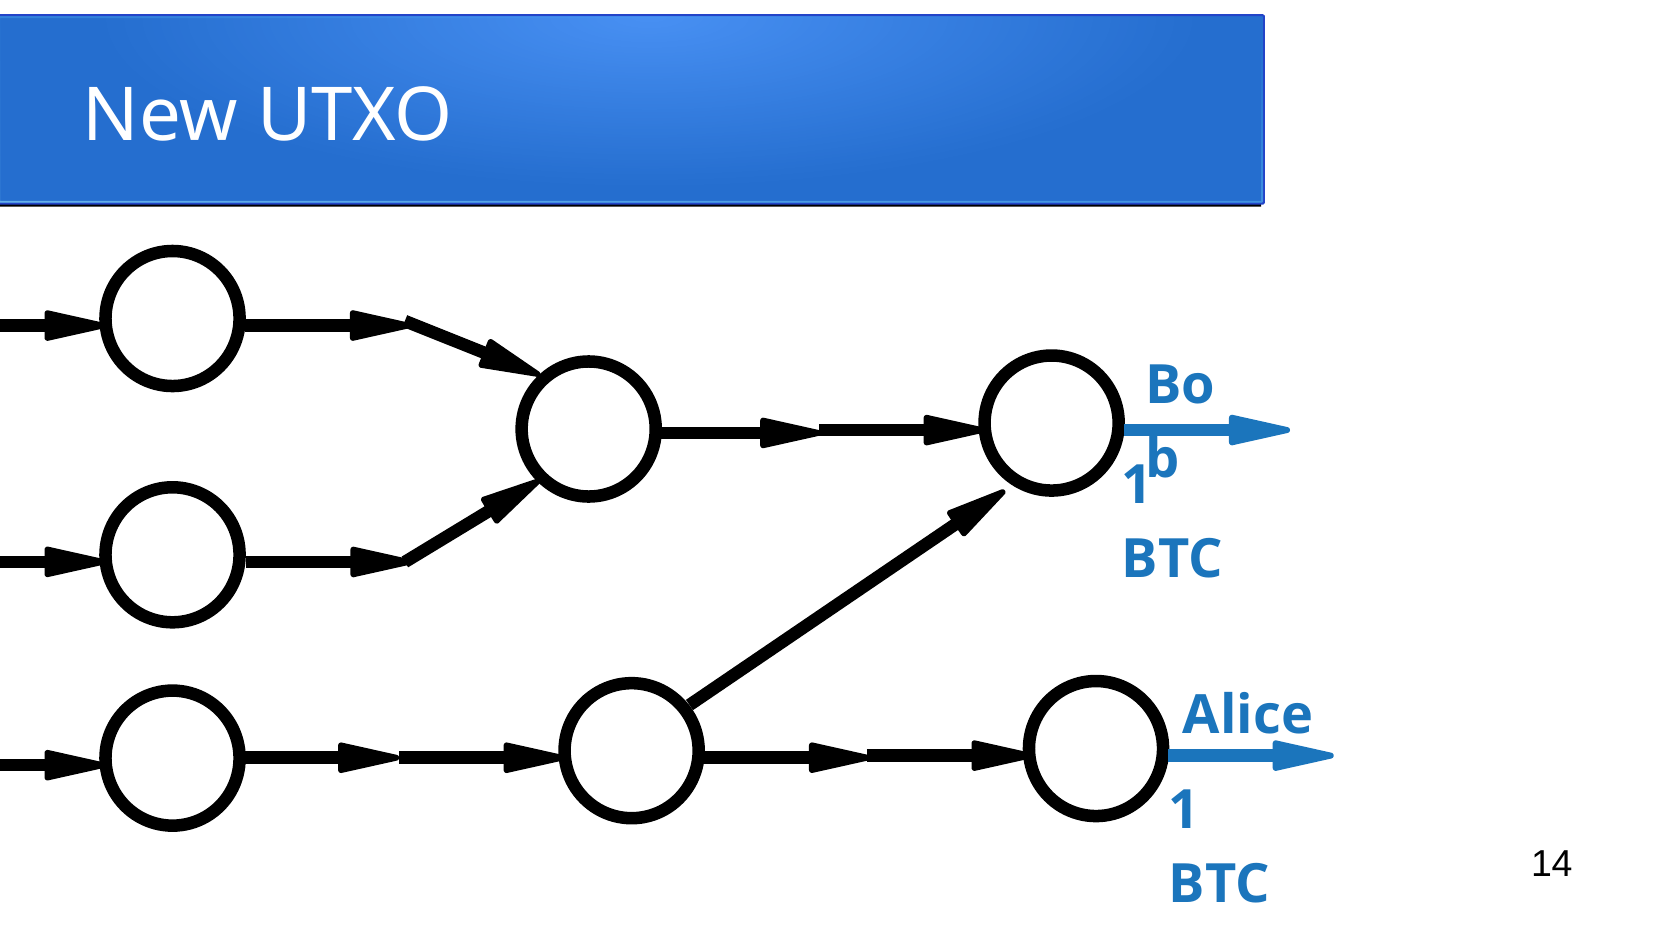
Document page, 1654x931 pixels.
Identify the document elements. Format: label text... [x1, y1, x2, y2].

text_box 1 BTC [1154, 762, 1329, 924]
title New UTXO [82, 35, 1235, 189]
text_box Alice [1168, 668, 1336, 829]
text_box 1 BTC [1106, 438, 1282, 599]
text_box Bob [1130, 337, 1264, 438]
